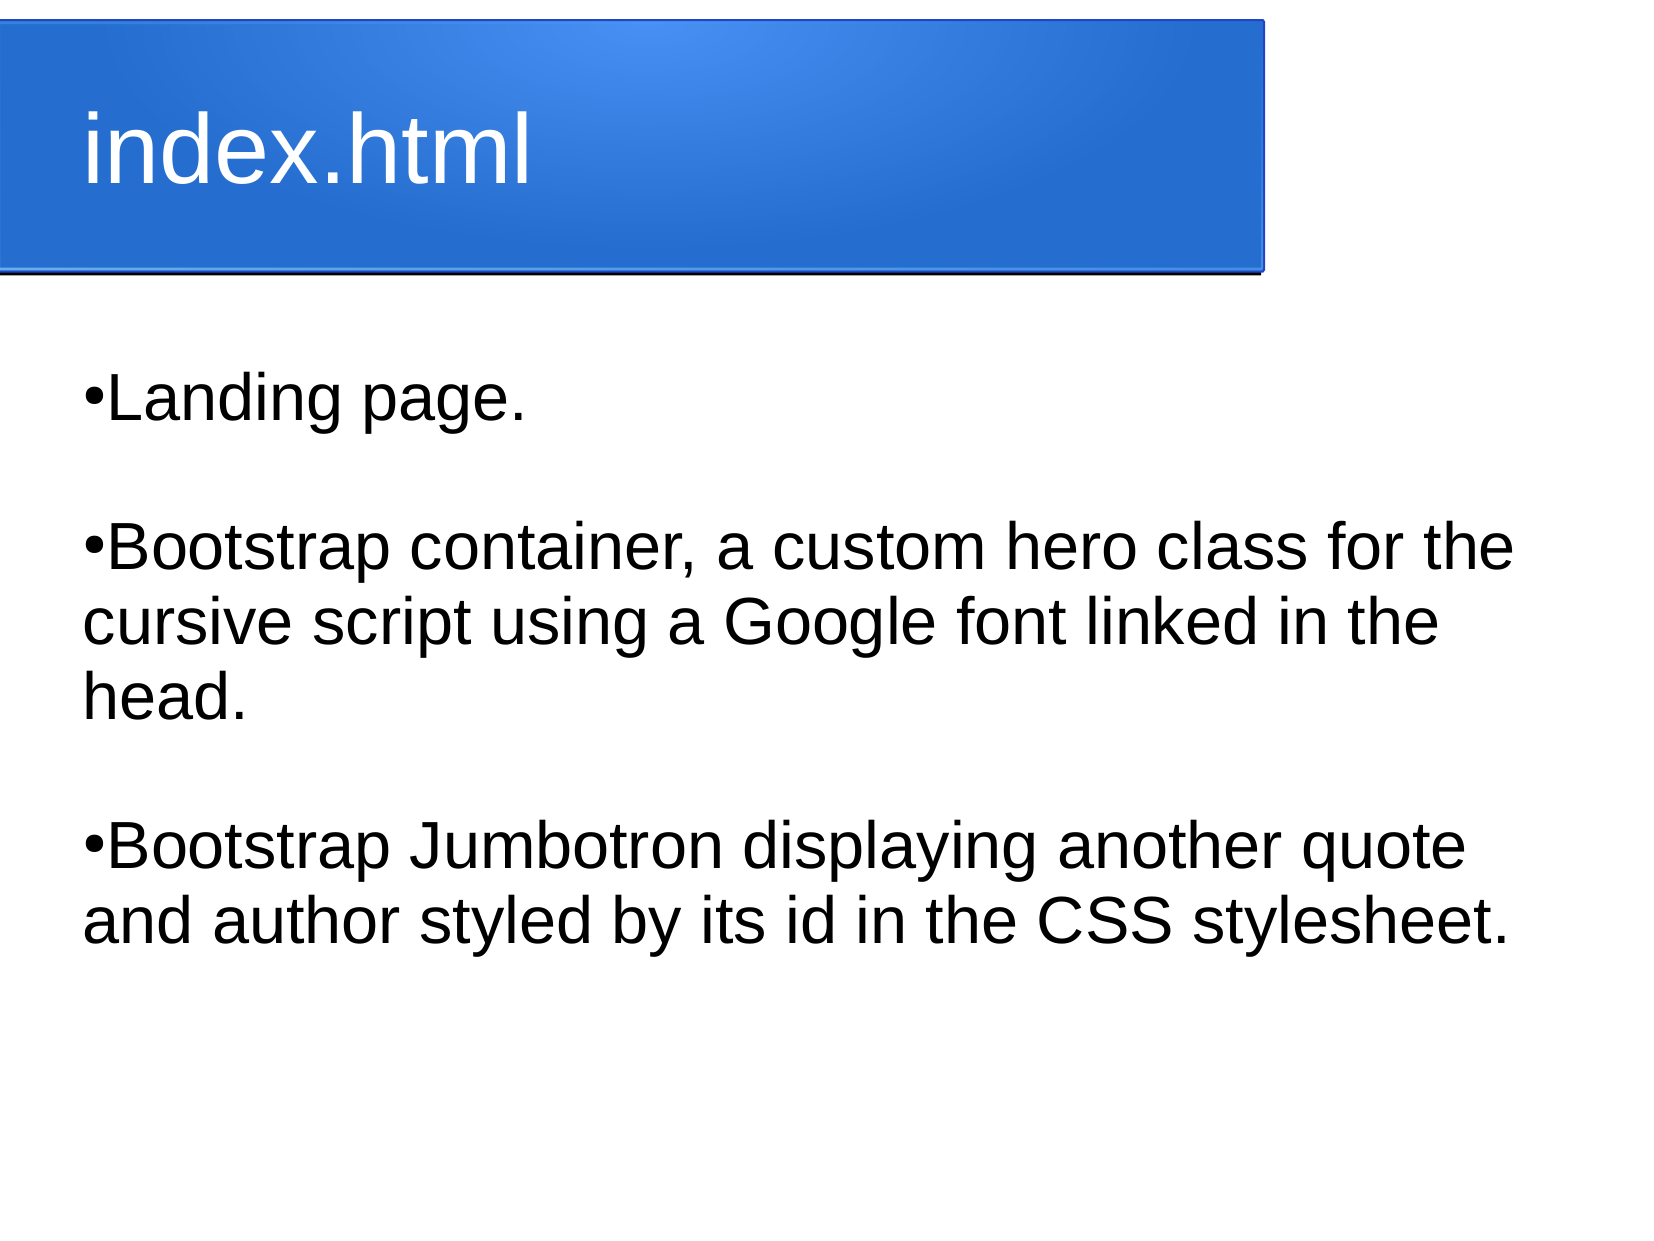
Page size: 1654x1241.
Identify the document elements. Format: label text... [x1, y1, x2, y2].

subtitle Landing page. Bootstrap container, a custom hero class for the cursive script using a Google font linked in the head. Bootstrap Jumbotron displaying another quote and author styled by its id in the CSS stylesheet. [82, 299, 1571, 1019]
title index.html [82, 47, 1235, 252]
